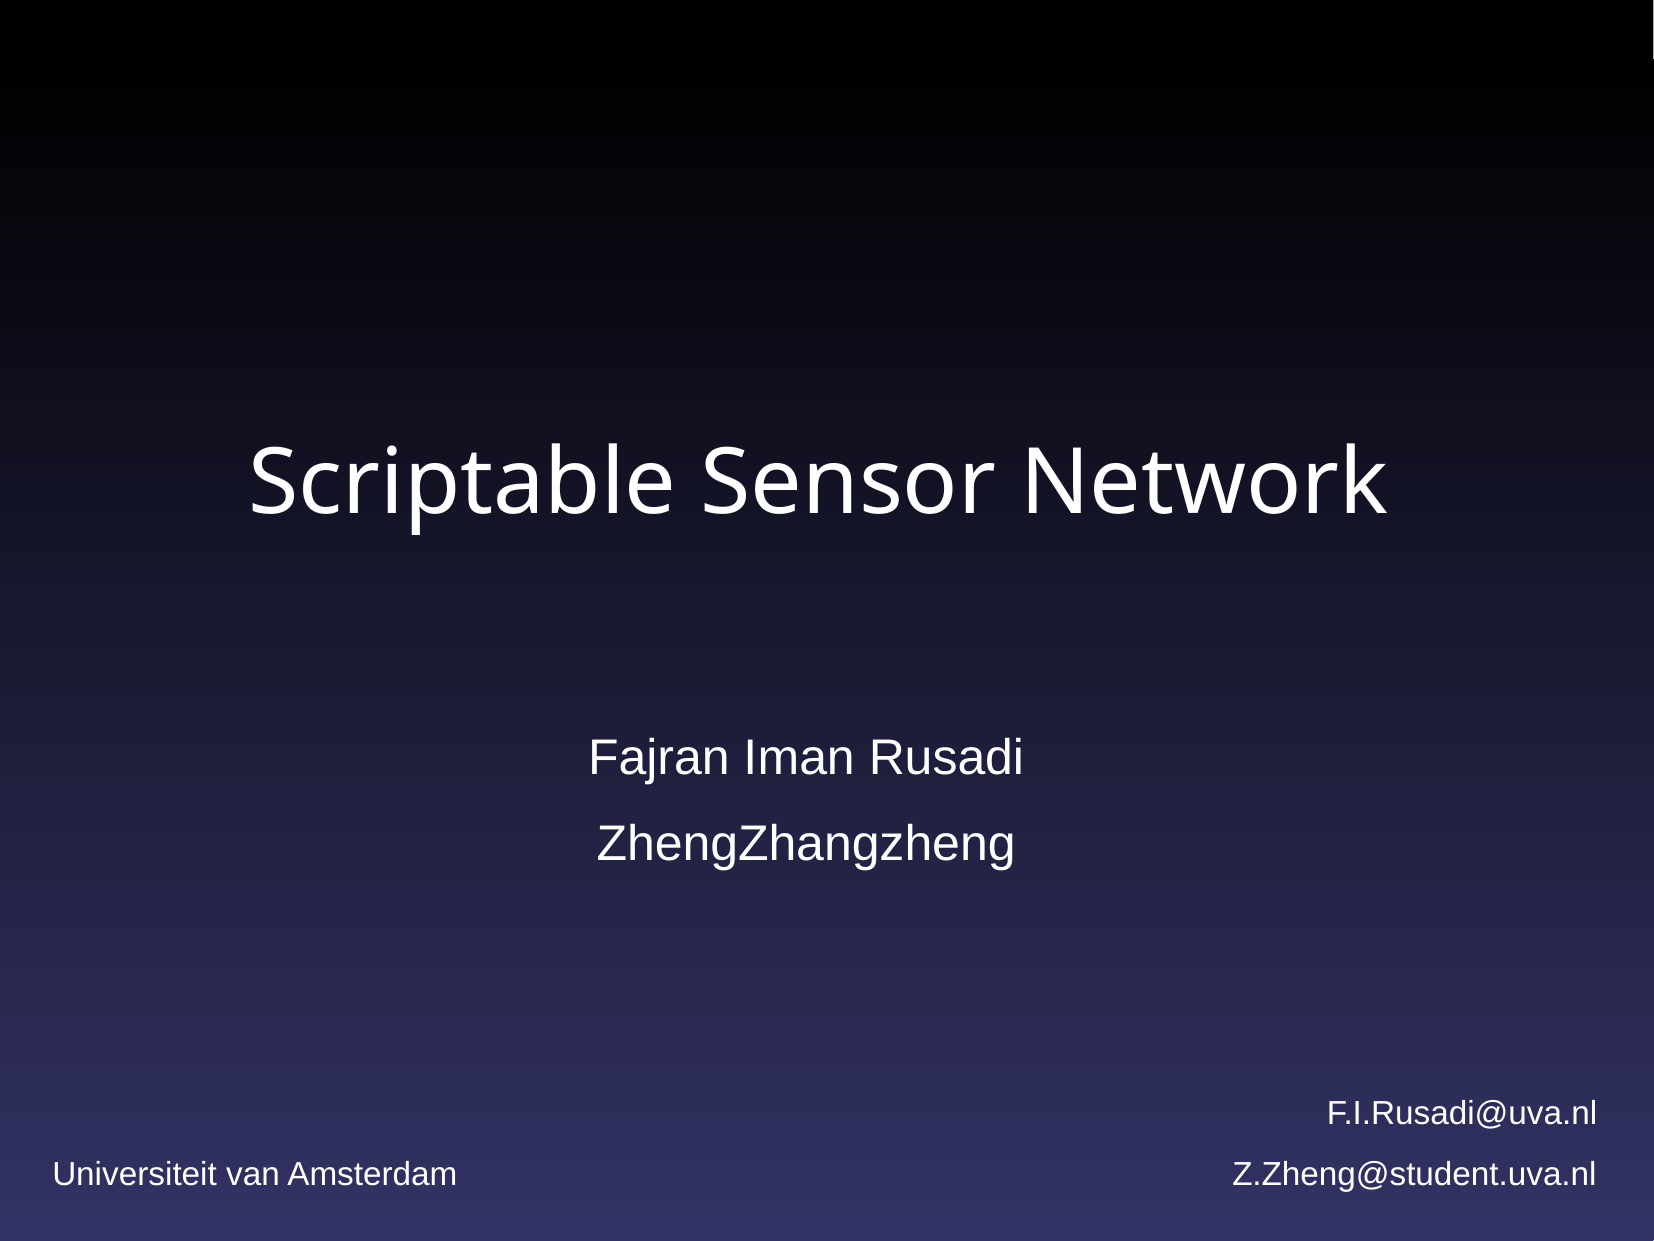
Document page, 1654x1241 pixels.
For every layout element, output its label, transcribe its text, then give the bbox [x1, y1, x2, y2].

text_box F.I.Rusadi@uva.nl [1312, 1087, 1613, 1140]
text_box Z.Zheng@student.uva.nl [1217, 1147, 1613, 1201]
text_box Universiteit van Amsterdam [37, 1147, 473, 1201]
text_box Fajran Iman Rusadi ZhengZhangzheng [412, 722, 1200, 938]
title Scriptable Sensor Network [74, 374, 1563, 582]
